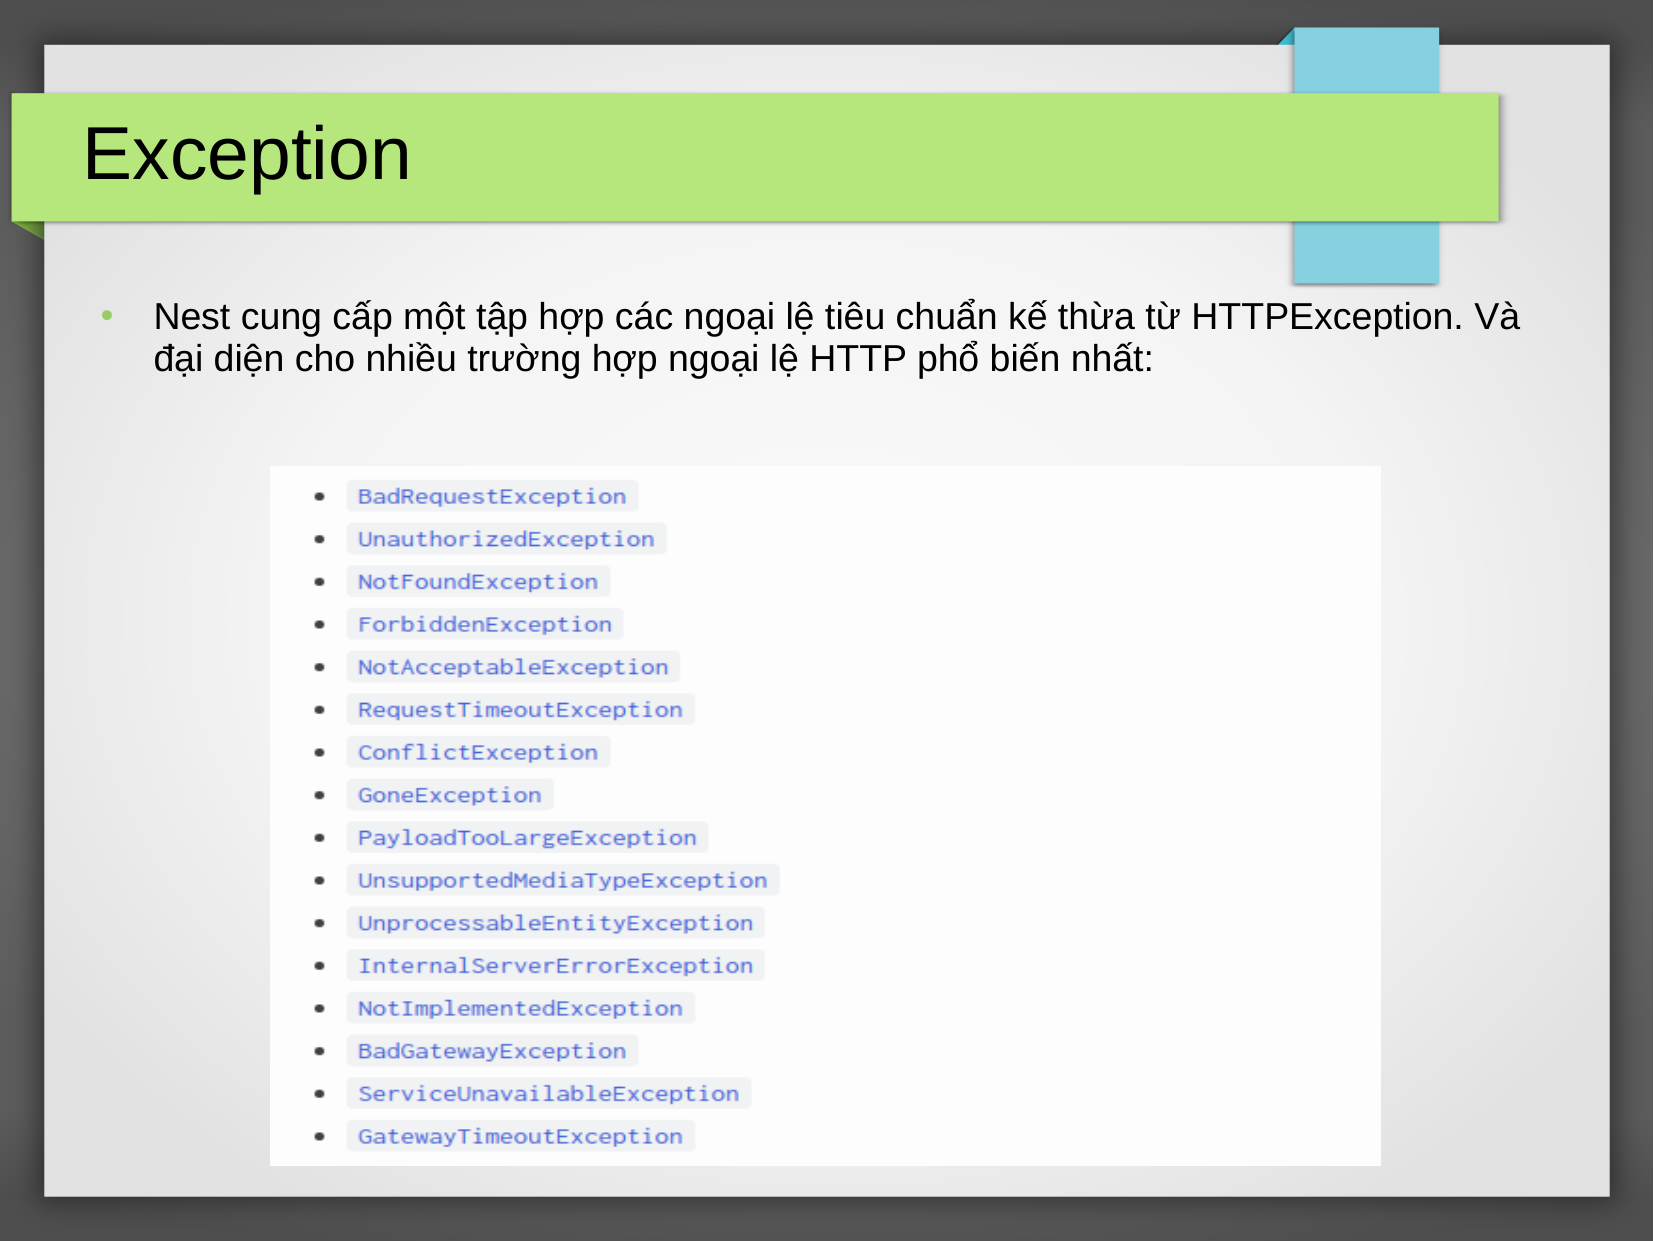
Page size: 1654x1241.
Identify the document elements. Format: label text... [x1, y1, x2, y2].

picture [0, 0, 1653, 1241]
list Nest cung cấp một tập hợp các ngoại lệ tiêu chuẩn kế thừa từ HTTPException. Và đại diện cho nhiều trường hợp ngoại lệ HTTP phổ biến nhất: [82, 295, 1571, 639]
title Exception [82, 94, 1264, 213]
